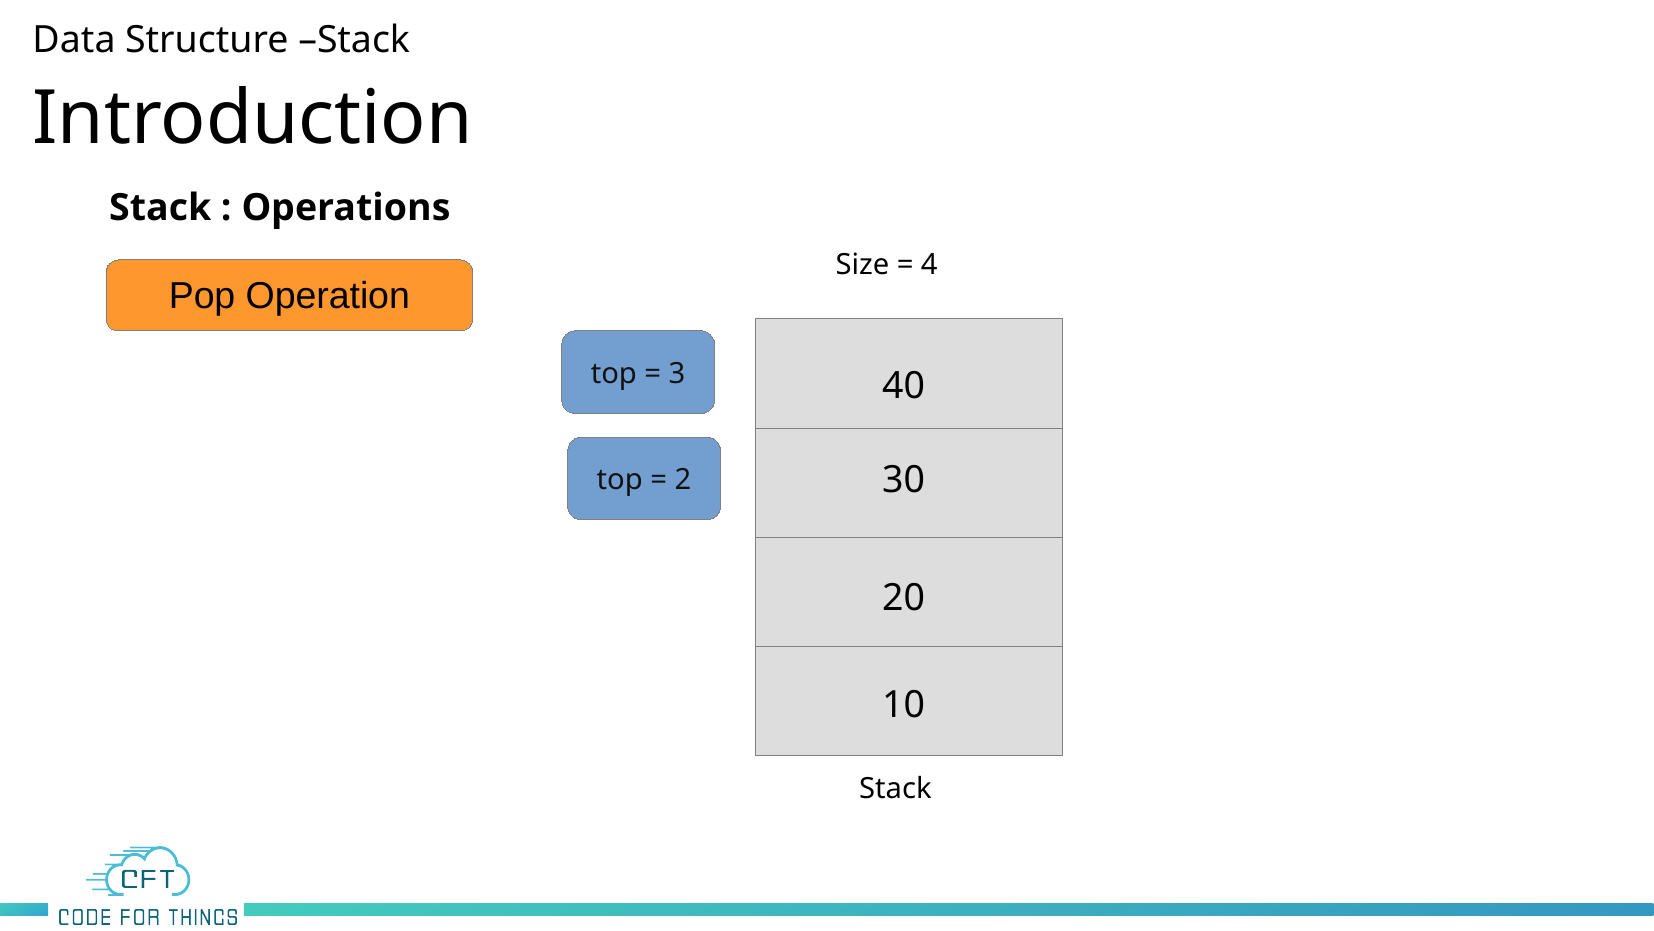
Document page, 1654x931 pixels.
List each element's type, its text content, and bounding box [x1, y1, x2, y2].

text_box 20 [826, 555, 981, 638]
text_box Pop Operation [106, 259, 473, 331]
text_box top = 2 [567, 437, 721, 520]
text_box Stack : Operations [23, 173, 615, 243]
picture [59, 846, 237, 925]
text_box Stack [844, 759, 956, 810]
text_box [755, 318, 1063, 756]
text_box 30 [826, 437, 981, 520]
text_box 40 [826, 342, 981, 426]
text_box top = 3 [561, 330, 715, 414]
text_box Size = 4 [820, 236, 1009, 286]
title Data Structure –Stack Introduction [32, 12, 1184, 166]
text_box 10 [826, 661, 981, 745]
